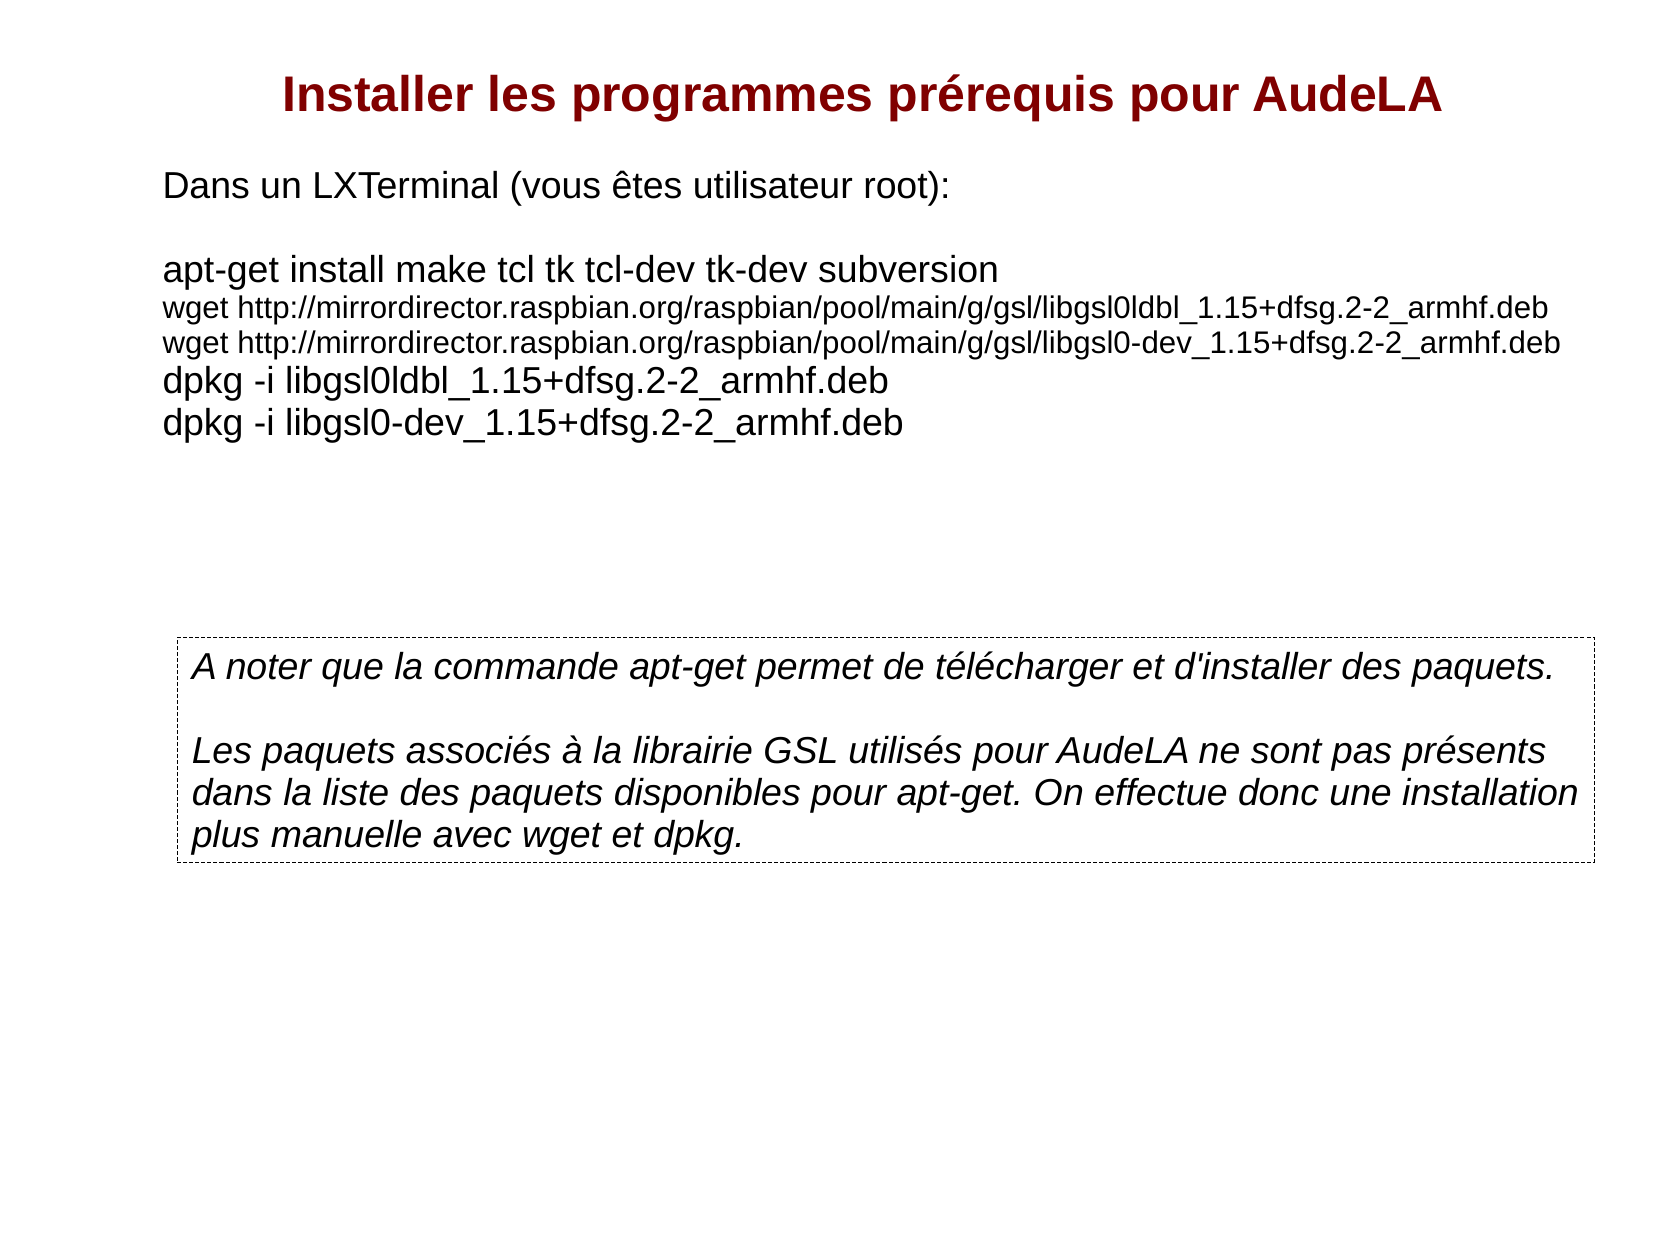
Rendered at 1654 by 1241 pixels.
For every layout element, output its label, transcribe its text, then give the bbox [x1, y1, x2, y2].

text_box Installer les programmes prérequis pour AudeLA Dans un LXTerminal (vous êtes utilisateur root): apt-get install make tcl tk tcl-dev tk-dev subversion wget http://mirrordirector.raspbian.org/raspbian/pool/main/g/gsl/libgsl0ldbl_1.15+dfsg.2-2_armhf.deb wget http://mirrordirector.raspbian.org/raspbian/pool/main/g/gsl/libgsl0-dev_1.15+dfsg.2-2_armhf.deb dpkg -i libgsl0ldbl_1.15+dfsg.2-2_armhf.deb dpkg -i libgsl0-dev_1.15+dfsg.2-2_armhf.deb [147, 59, 1579, 600]
text_box A noter que la commande apt-get permet de télécharger et d'installer des paquets. Les paquets associés à la librairie GSL utilisés pour AudeLA ne sont pas présents dans la liste des paquets disponibles pour apt-get. On effectue donc une installation plus manuelle avec wget et dpkg. [177, 637, 1595, 862]
